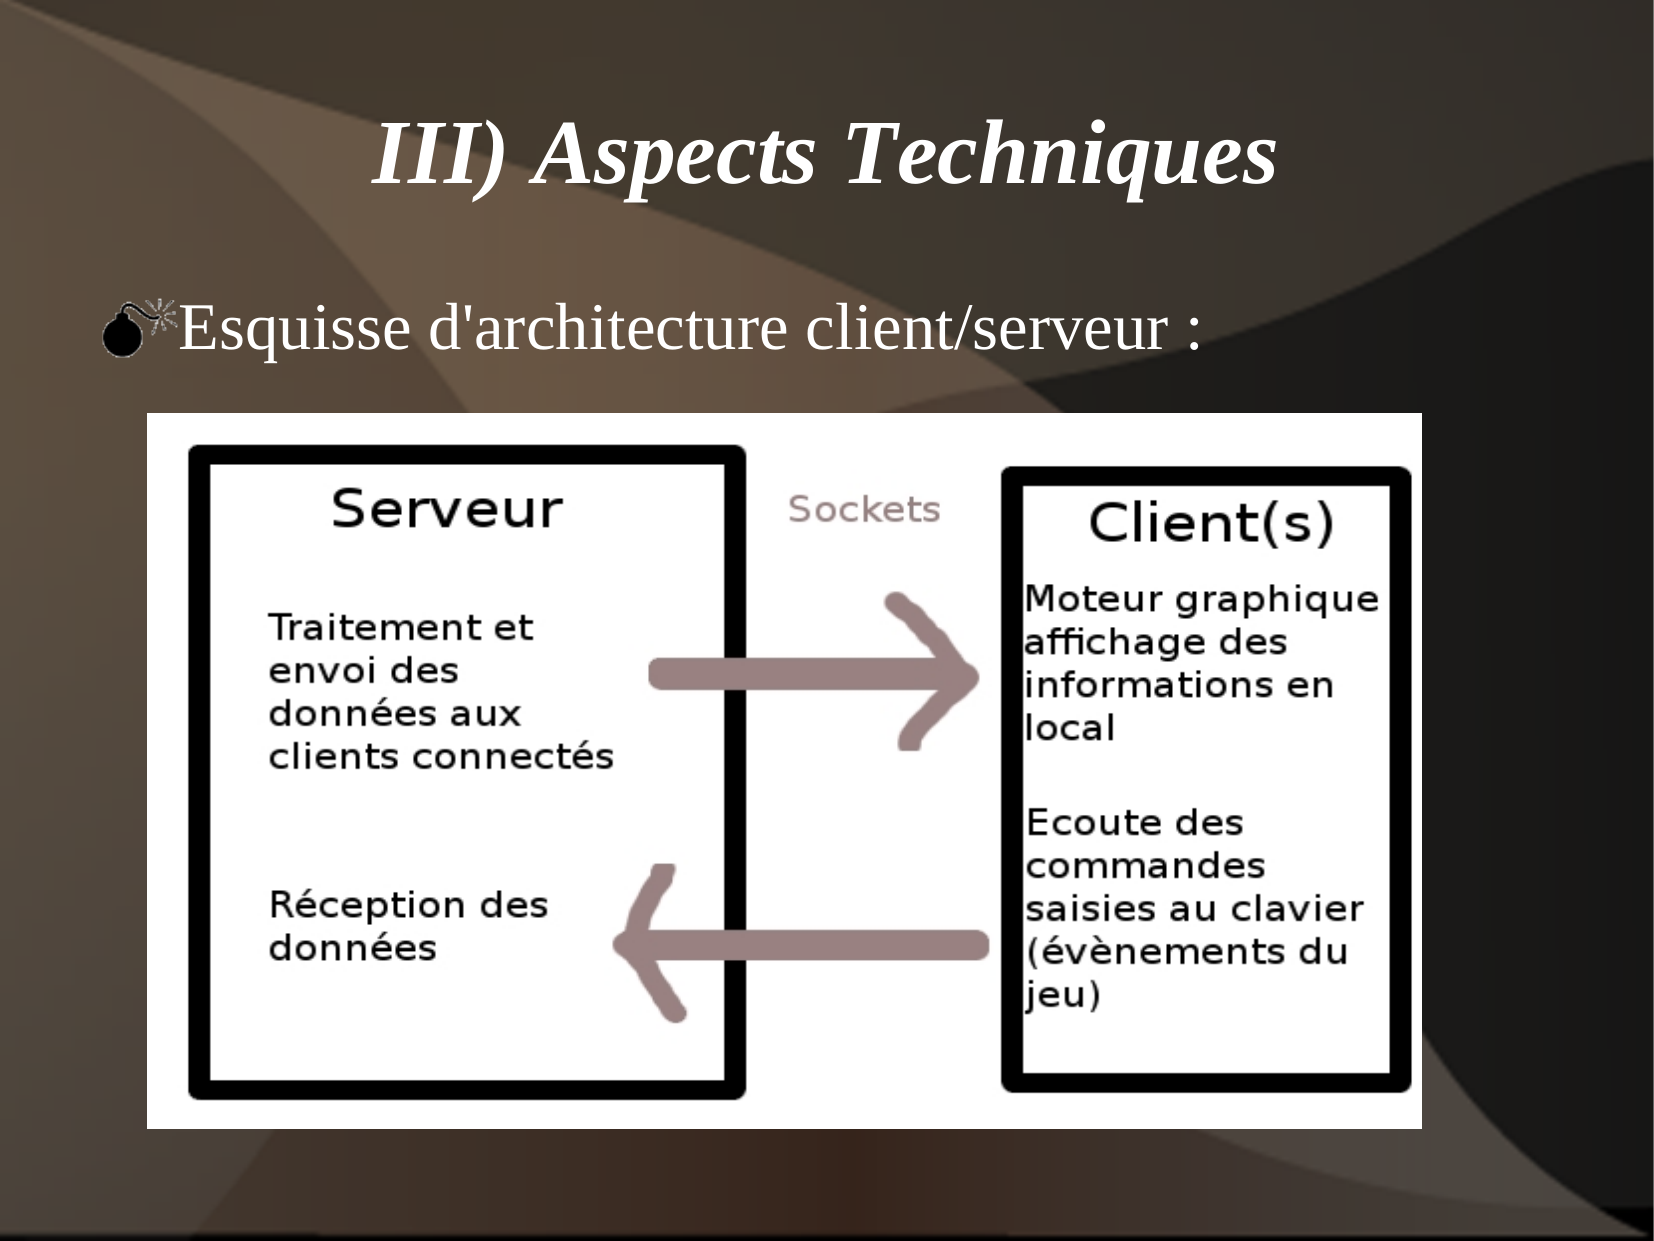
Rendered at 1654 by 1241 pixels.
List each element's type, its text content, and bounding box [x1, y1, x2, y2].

title III) Aspects Techniques [82, 56, 1571, 250]
picture [0, 0, 1654, 1241]
list Esquisse d'architecture client/serveur : [82, 290, 1571, 1094]
